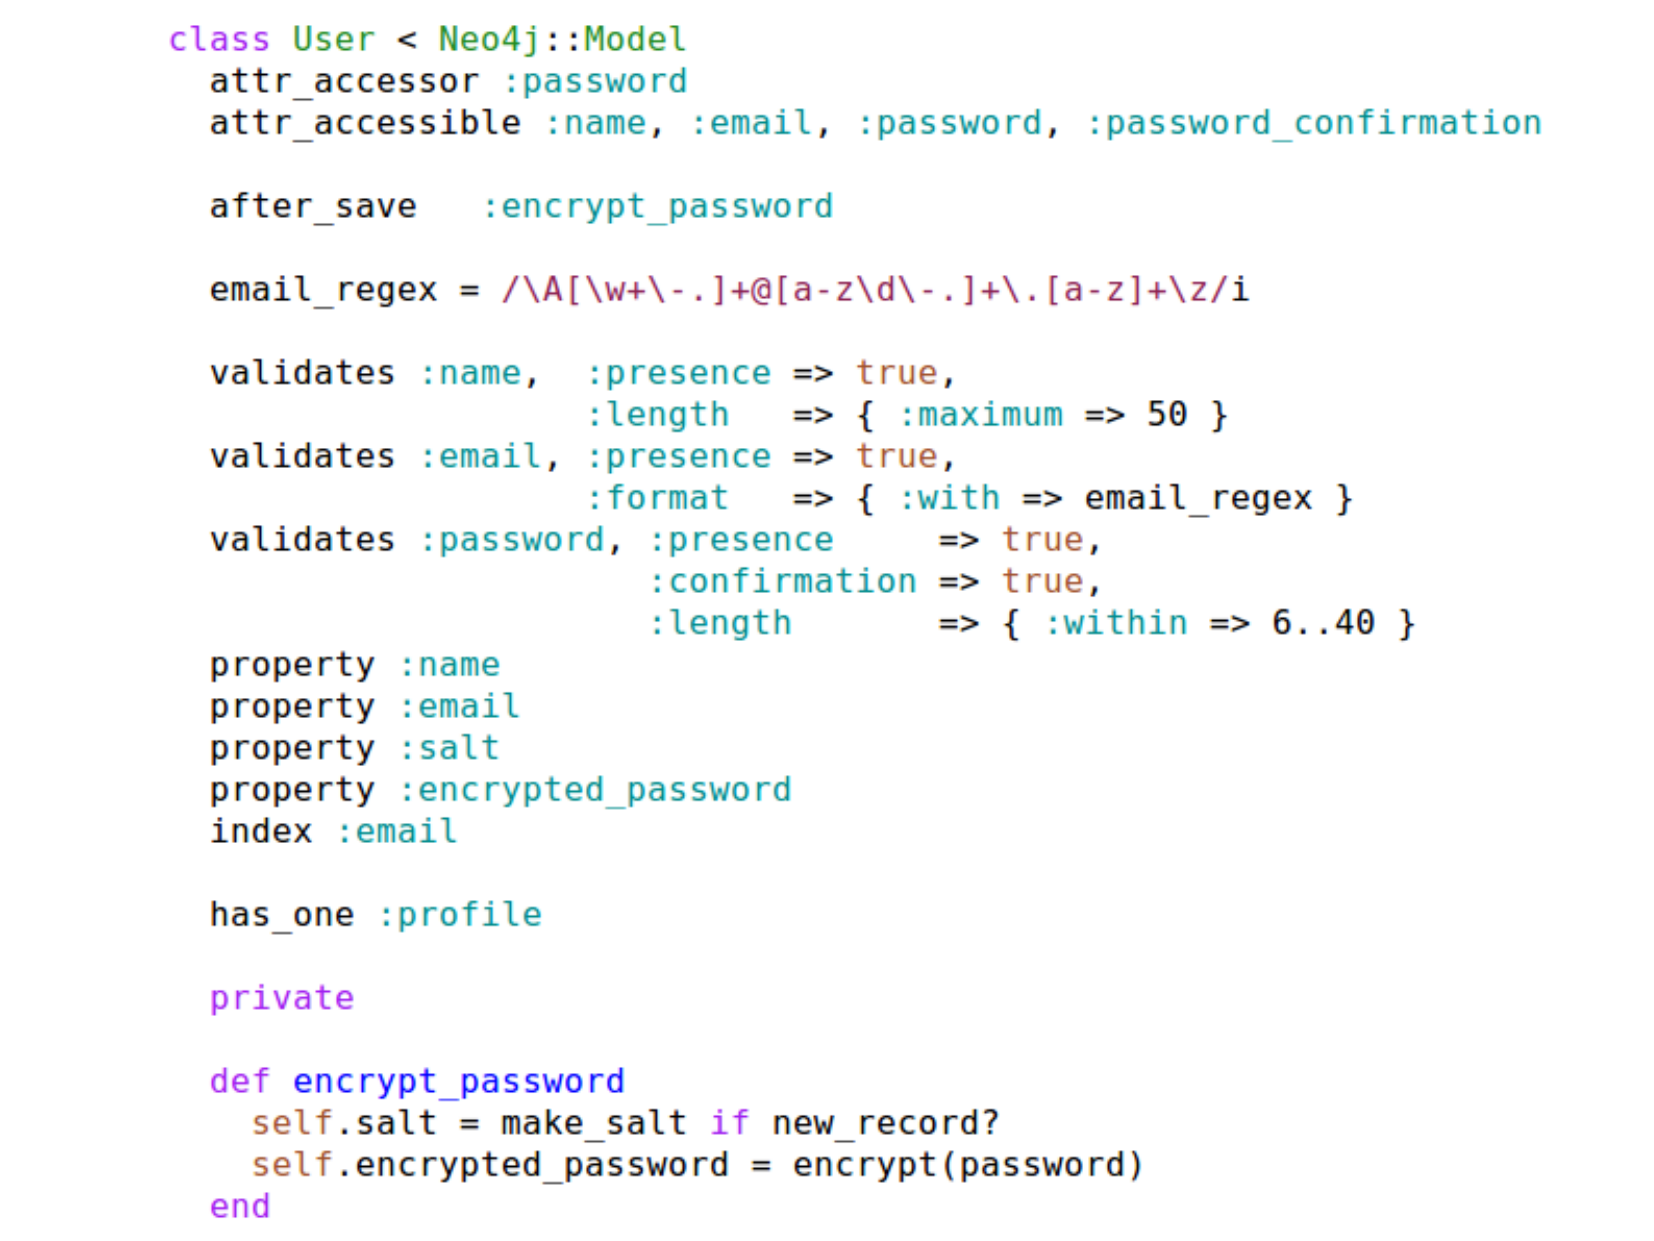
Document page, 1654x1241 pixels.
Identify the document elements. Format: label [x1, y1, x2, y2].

picture [162, 24, 1581, 1241]
